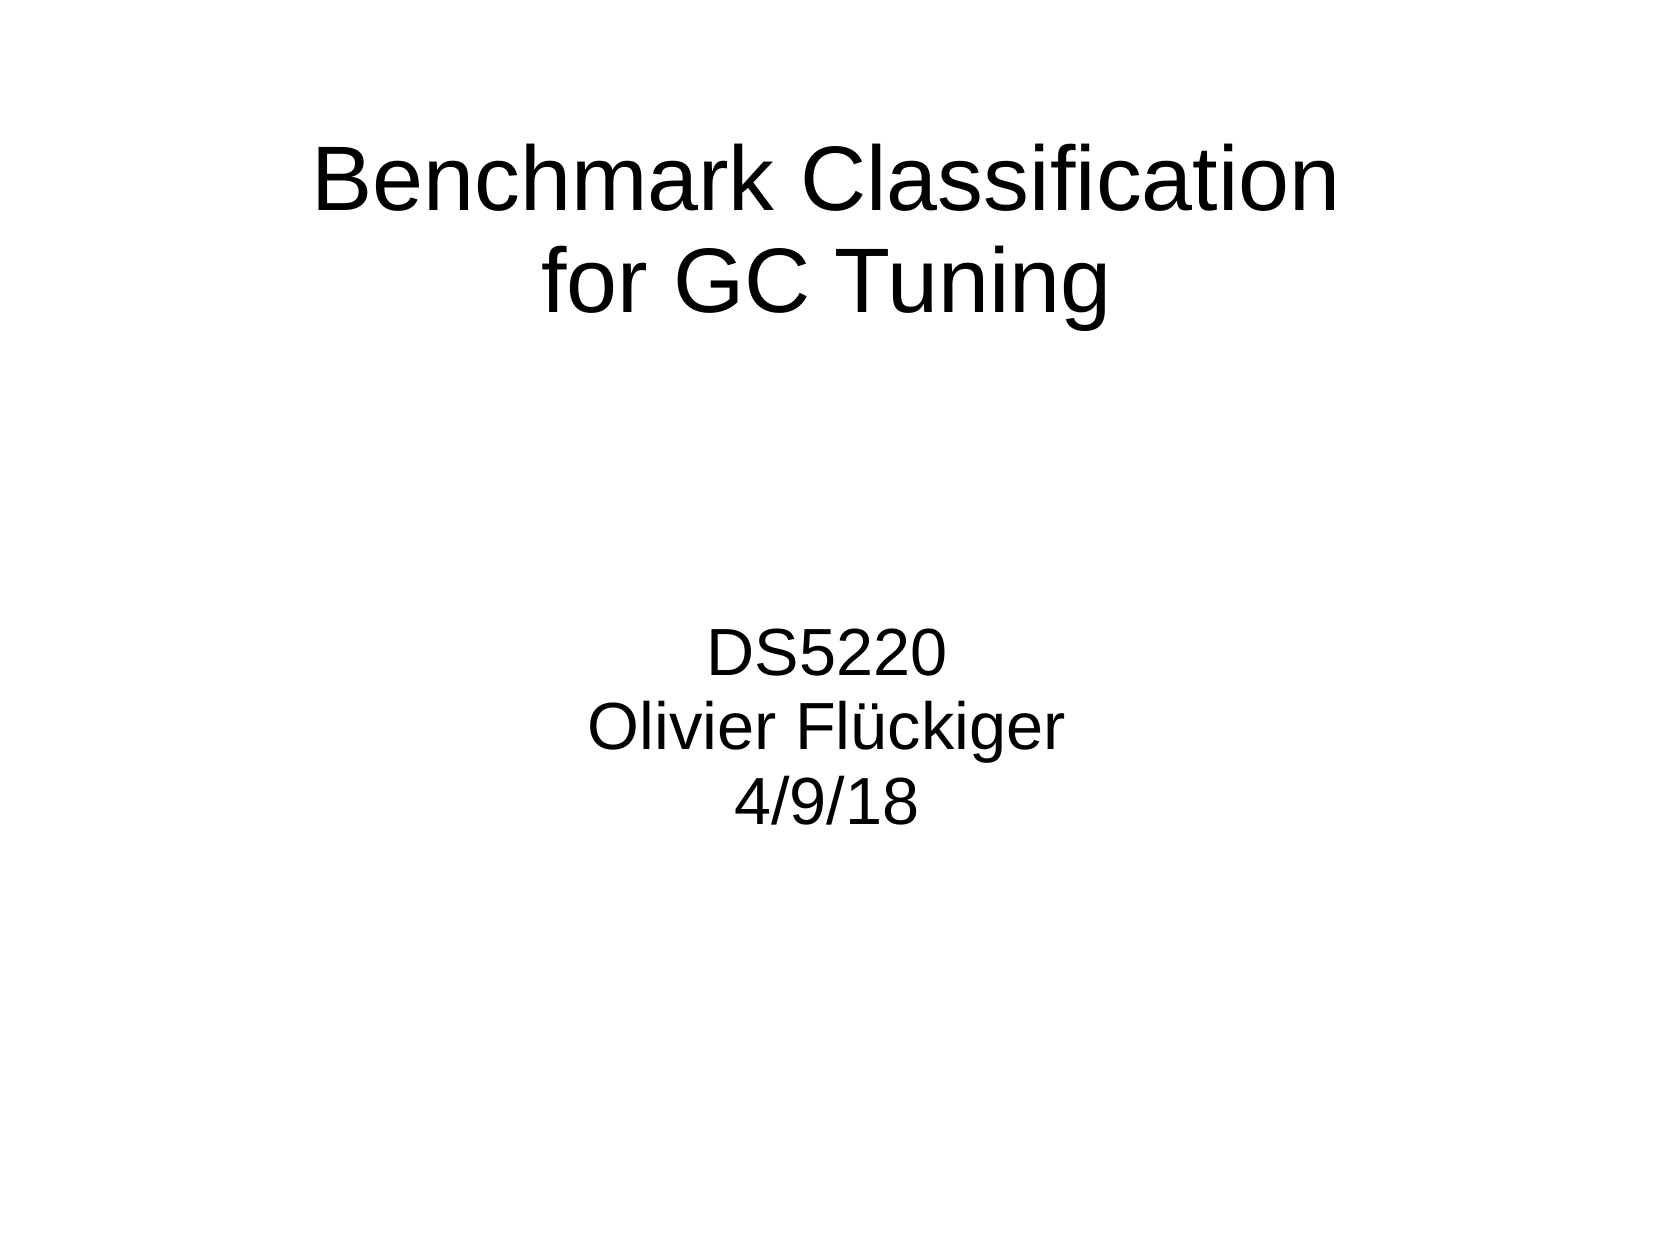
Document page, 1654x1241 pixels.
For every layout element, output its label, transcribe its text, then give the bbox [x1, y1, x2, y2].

title Benchmark Classification for GC Tuning [82, 126, 1571, 334]
text_box DS5220 Olivier Flückiger 4/9/18 [82, 366, 1571, 1087]
